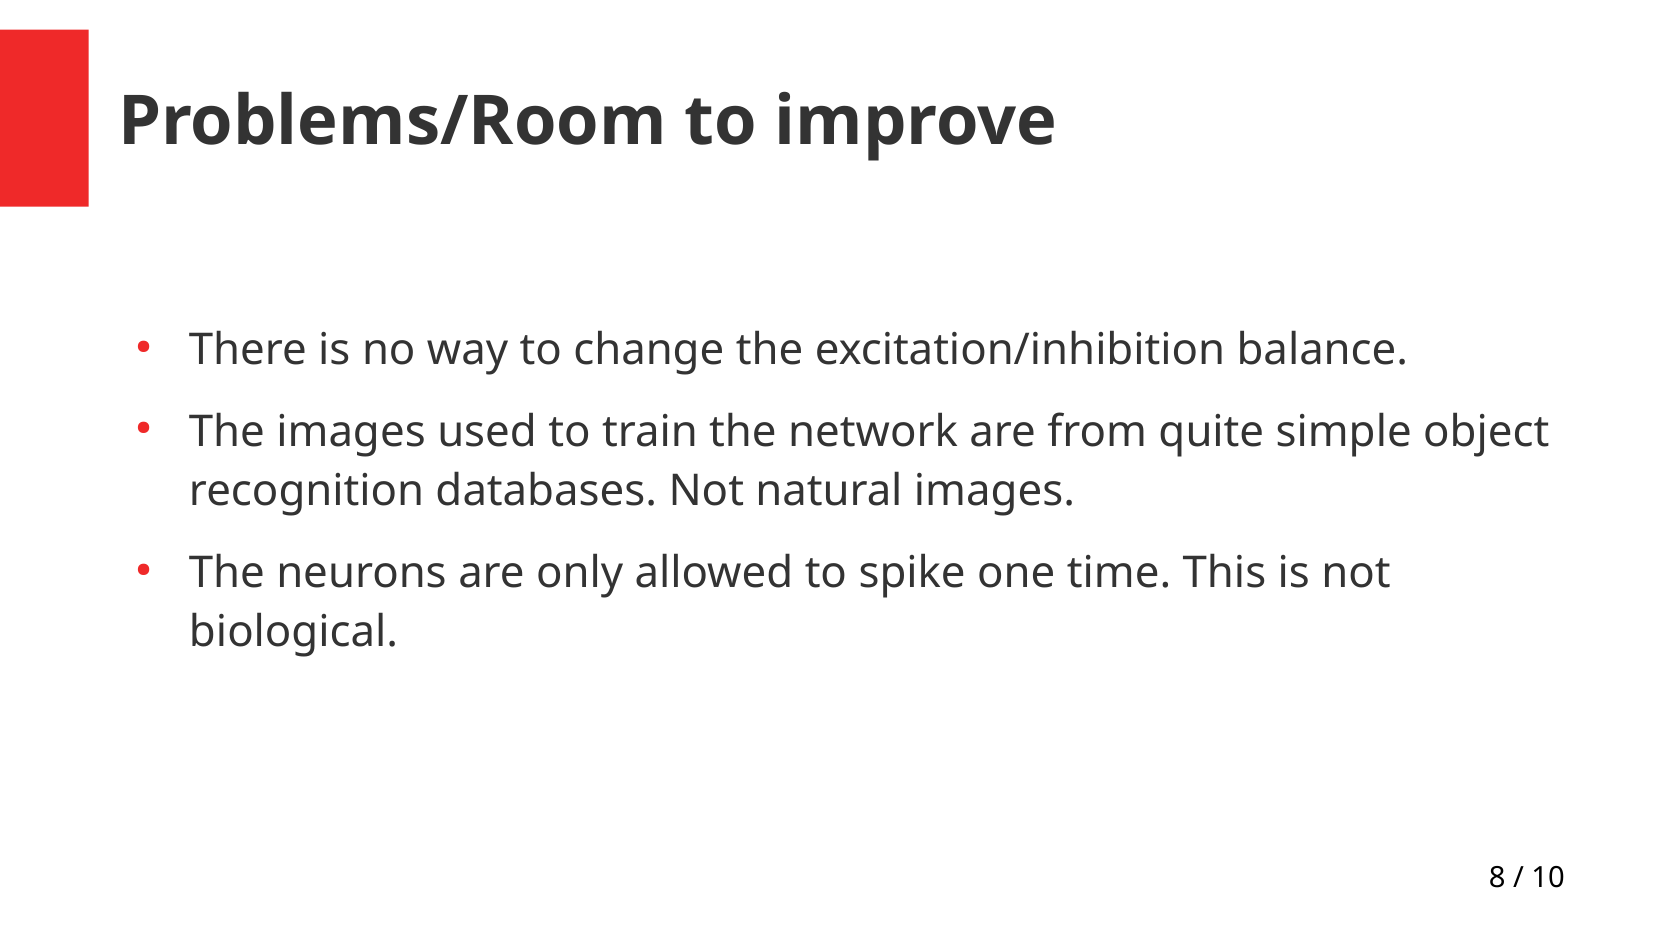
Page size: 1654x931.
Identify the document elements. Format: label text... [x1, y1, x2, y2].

list There is no way to change the excitation/inhibition balance. The images used to train the network are from quite simple object recognition databases. Not natural images. The neurons are only allowed to spike one time. This is not biological. [118, 236, 1595, 798]
title Problems/Room to improve [118, 29, 1595, 207]
